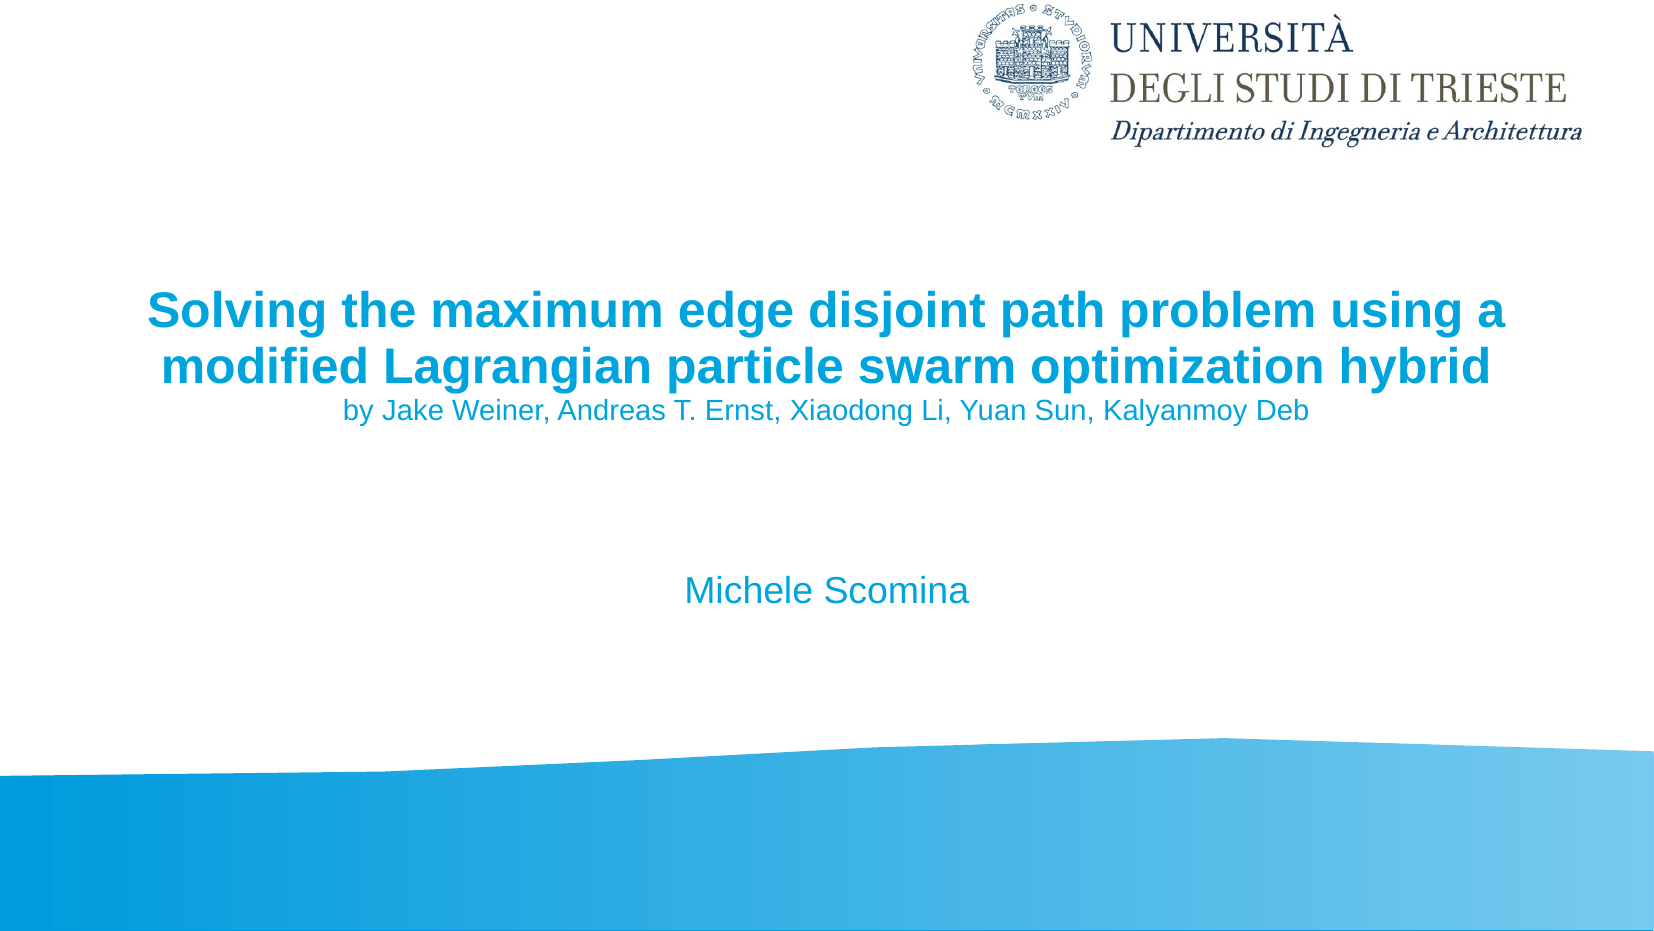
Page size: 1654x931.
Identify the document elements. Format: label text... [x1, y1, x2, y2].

title Solving the maximum edge disjoint path problem using a modified Lagrangian particle swarm optimization hybrid by Jake Weiner, Andreas T. Ernst, Xiaodong Li, Yuan Sun, Kalyanmoy Deb [88, 265, 1565, 443]
text_box Michele Scomina [669, 562, 984, 620]
picture [970, 1, 1654, 149]
